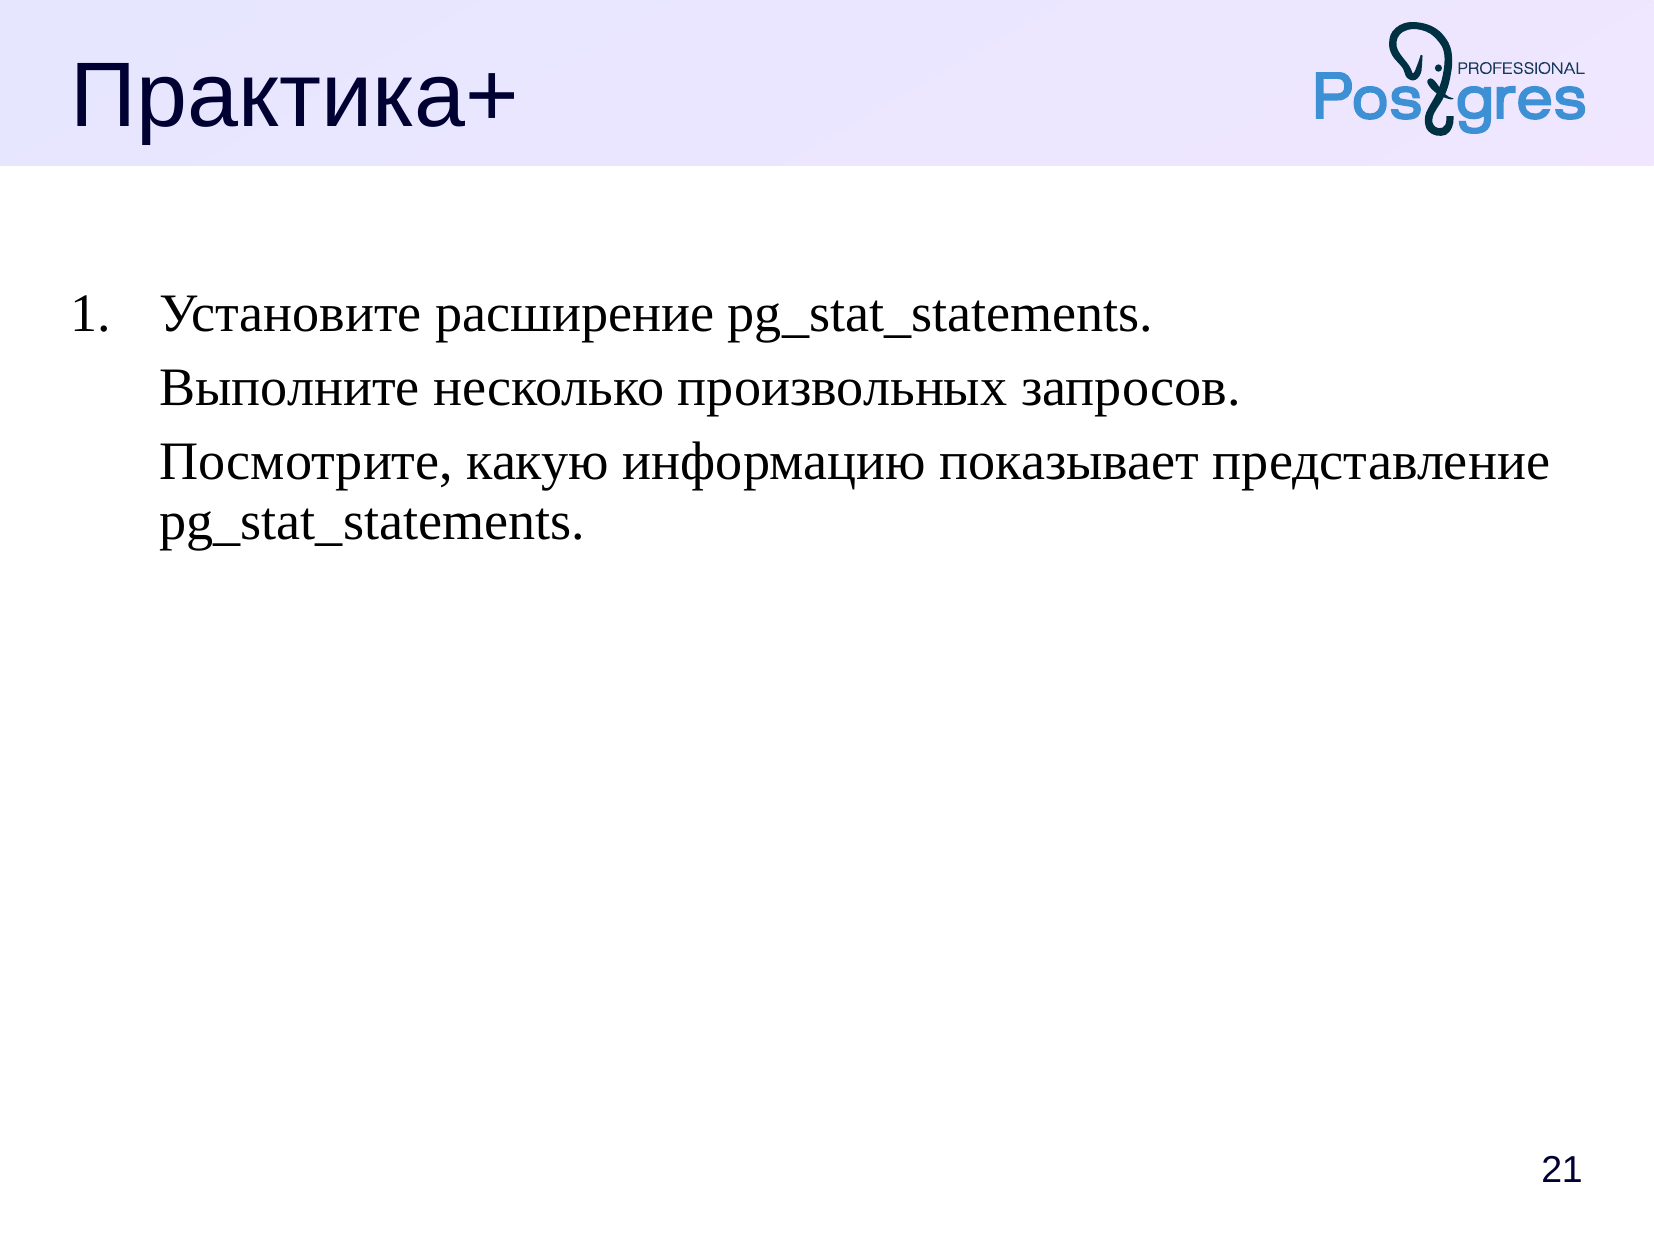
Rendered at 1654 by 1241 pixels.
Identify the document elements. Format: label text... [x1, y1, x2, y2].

title Практика+ [70, 43, 1241, 147]
list Установите расширение pg_stat_statements. Выполните несколько произвольных запросов. Посмотрите, какую информацию показывает представление pg_stat_statements. [70, 283, 1583, 1134]
